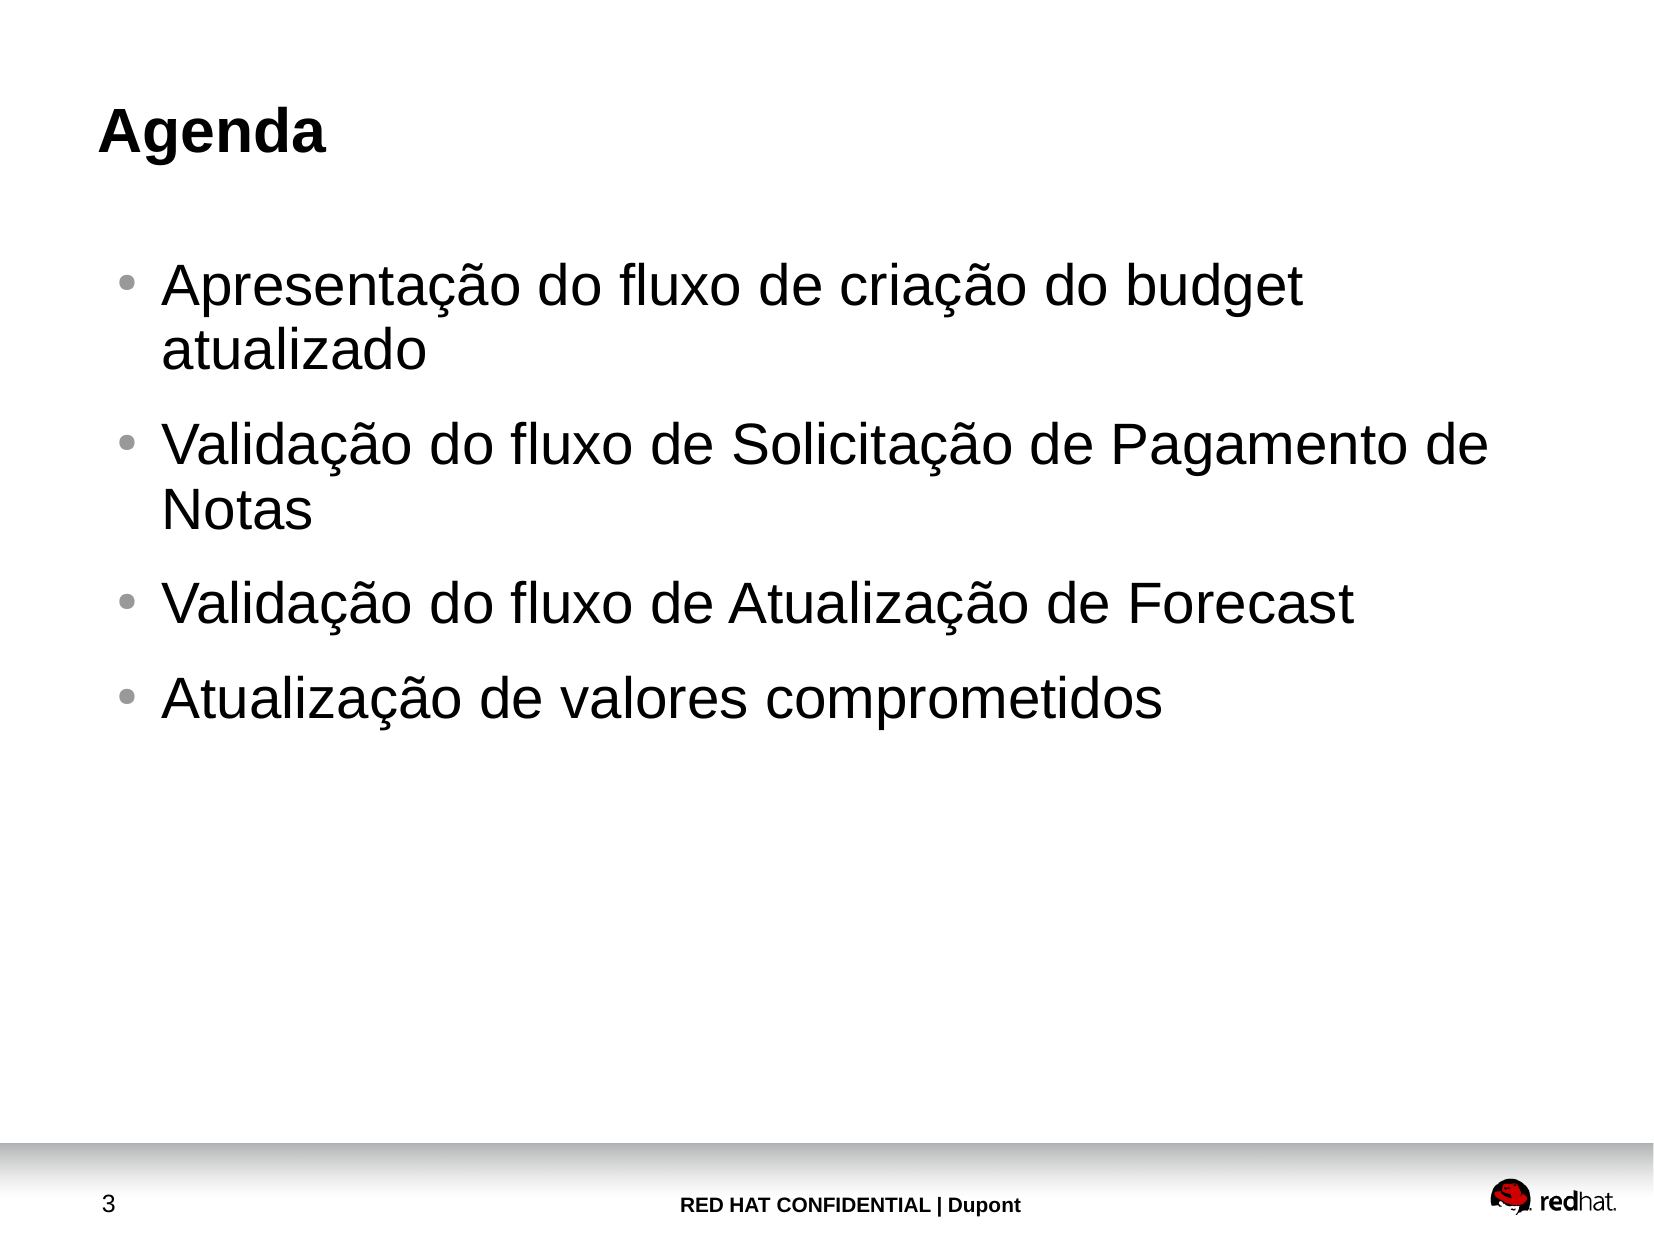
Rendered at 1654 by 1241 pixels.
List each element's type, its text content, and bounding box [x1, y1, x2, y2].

picture [0, 1143, 1654, 1241]
text_box Apresentação do fluxo de criação do budget atualizado Validação do fluxo de Solicitação de Pagamento de Notas Validação do fluxo de Atualização de Forecast Atualização de valores comprometidos [86, 244, 1576, 1039]
text_box Agenda [82, 37, 1571, 226]
